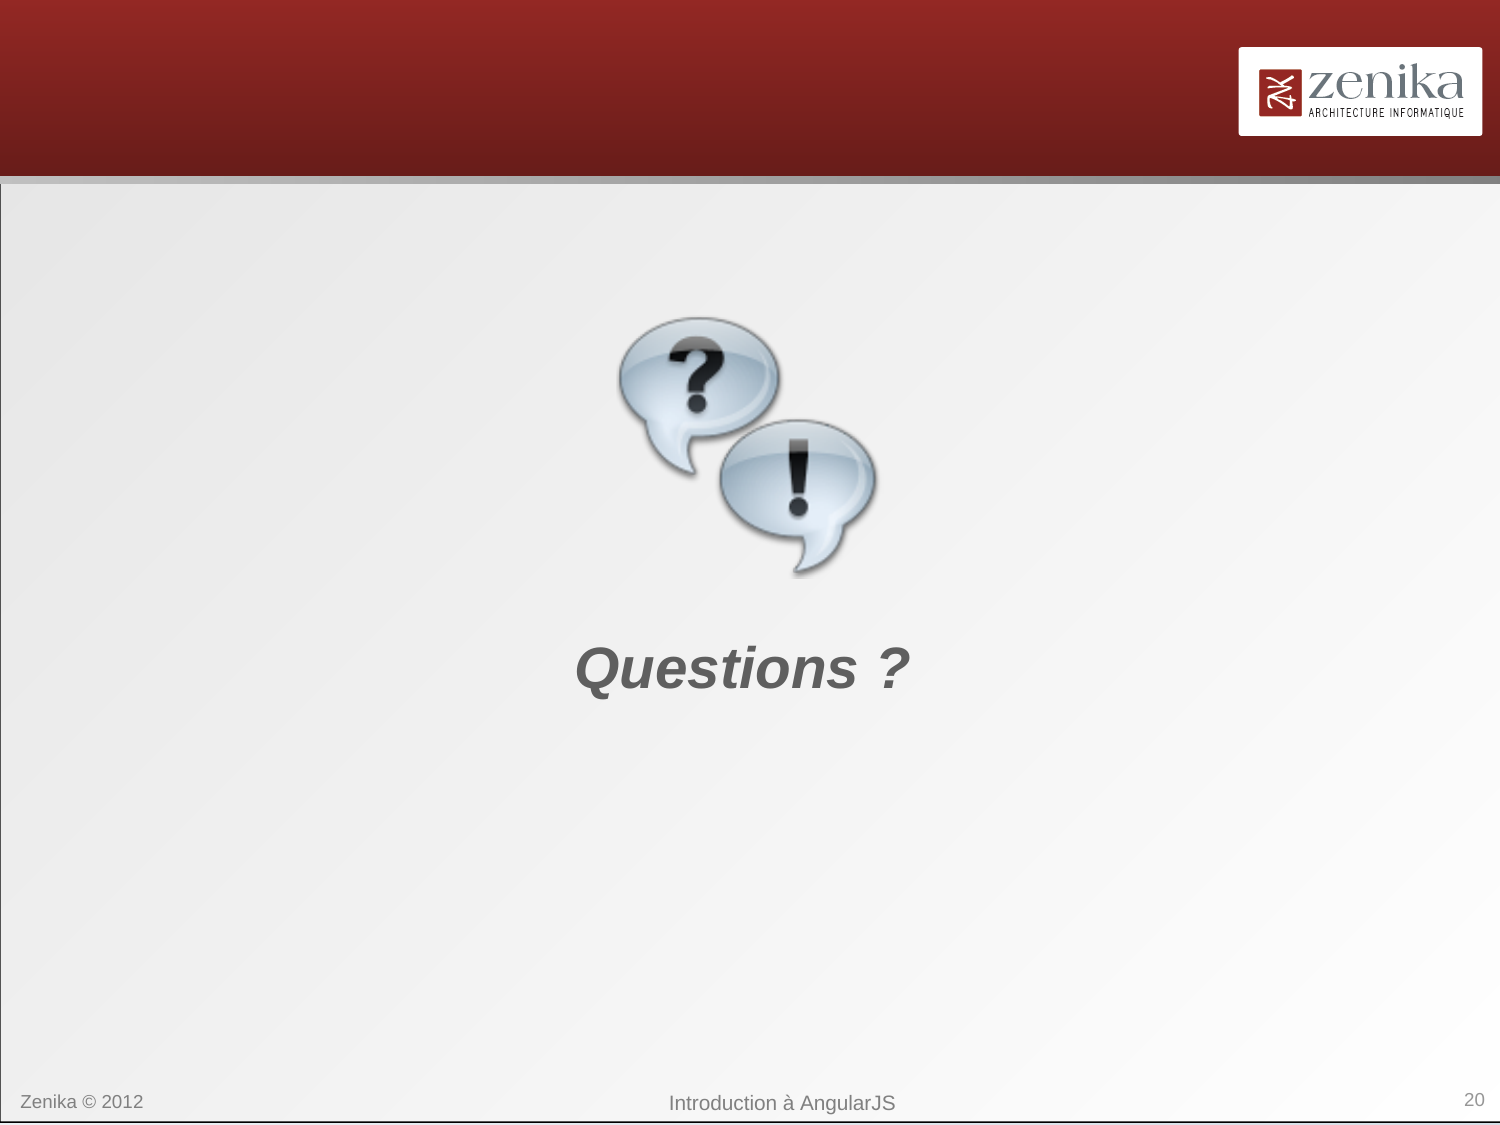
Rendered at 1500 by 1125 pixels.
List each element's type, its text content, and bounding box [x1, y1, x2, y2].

picture [616, 312, 884, 579]
text_box Questions ? [50, 249, 1435, 1079]
picture [1257, 58, 1464, 125]
